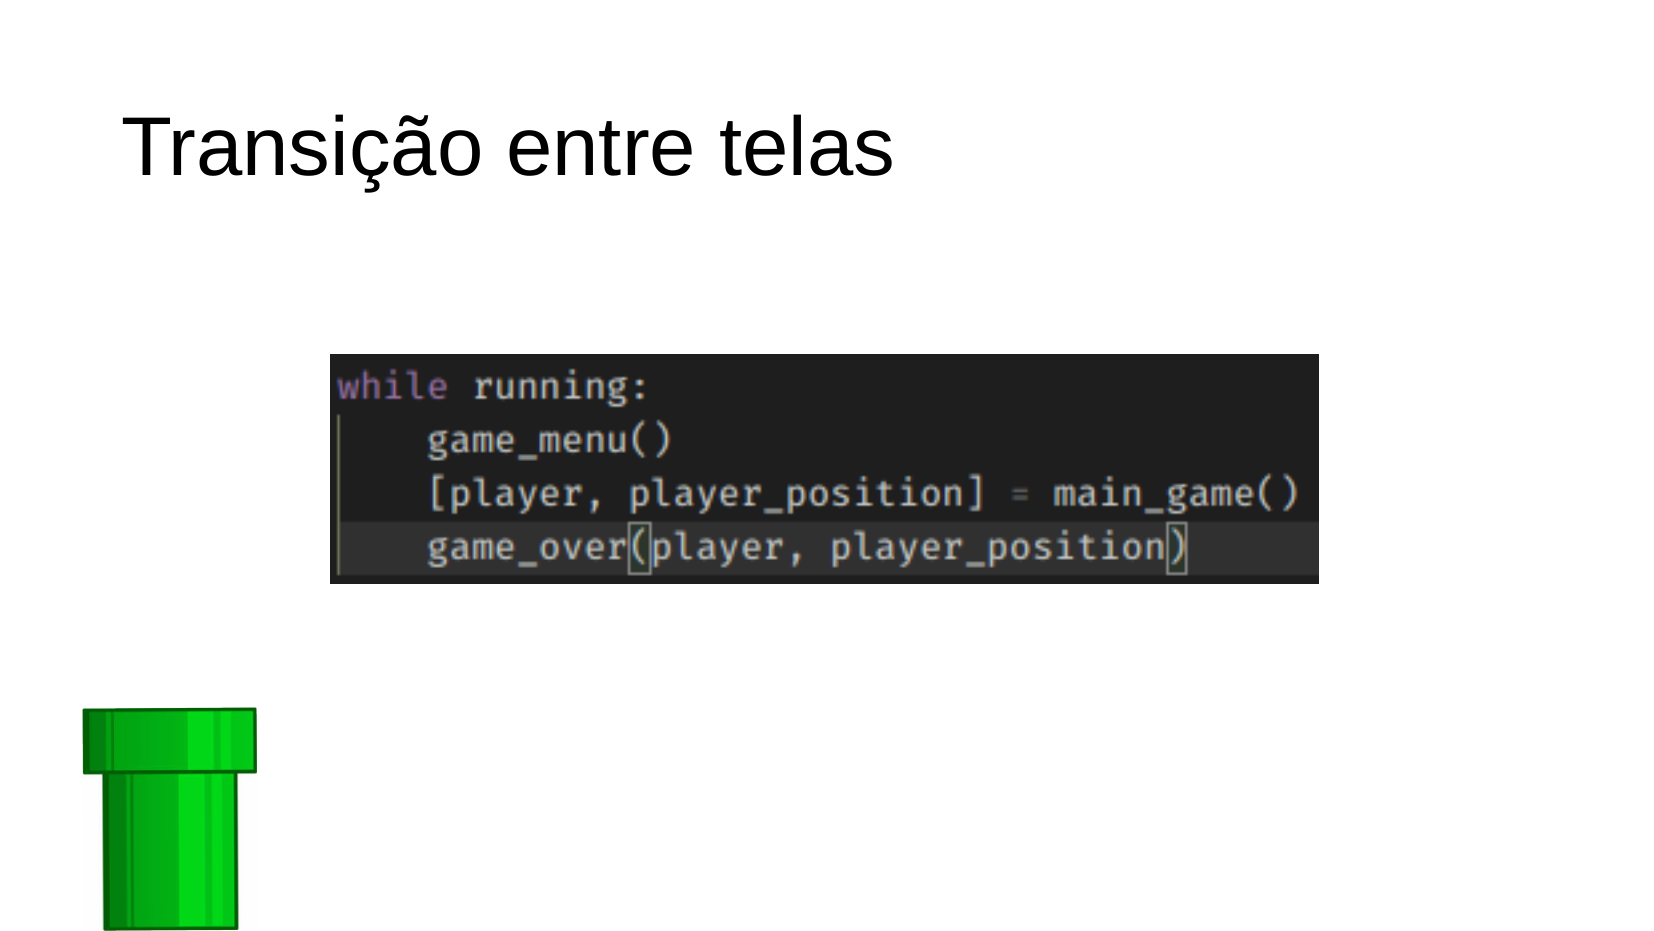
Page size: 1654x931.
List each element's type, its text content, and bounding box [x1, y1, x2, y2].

picture [82, 707, 258, 931]
text_box Transição entre telas [106, 92, 1347, 201]
picture [330, 354, 1319, 584]
